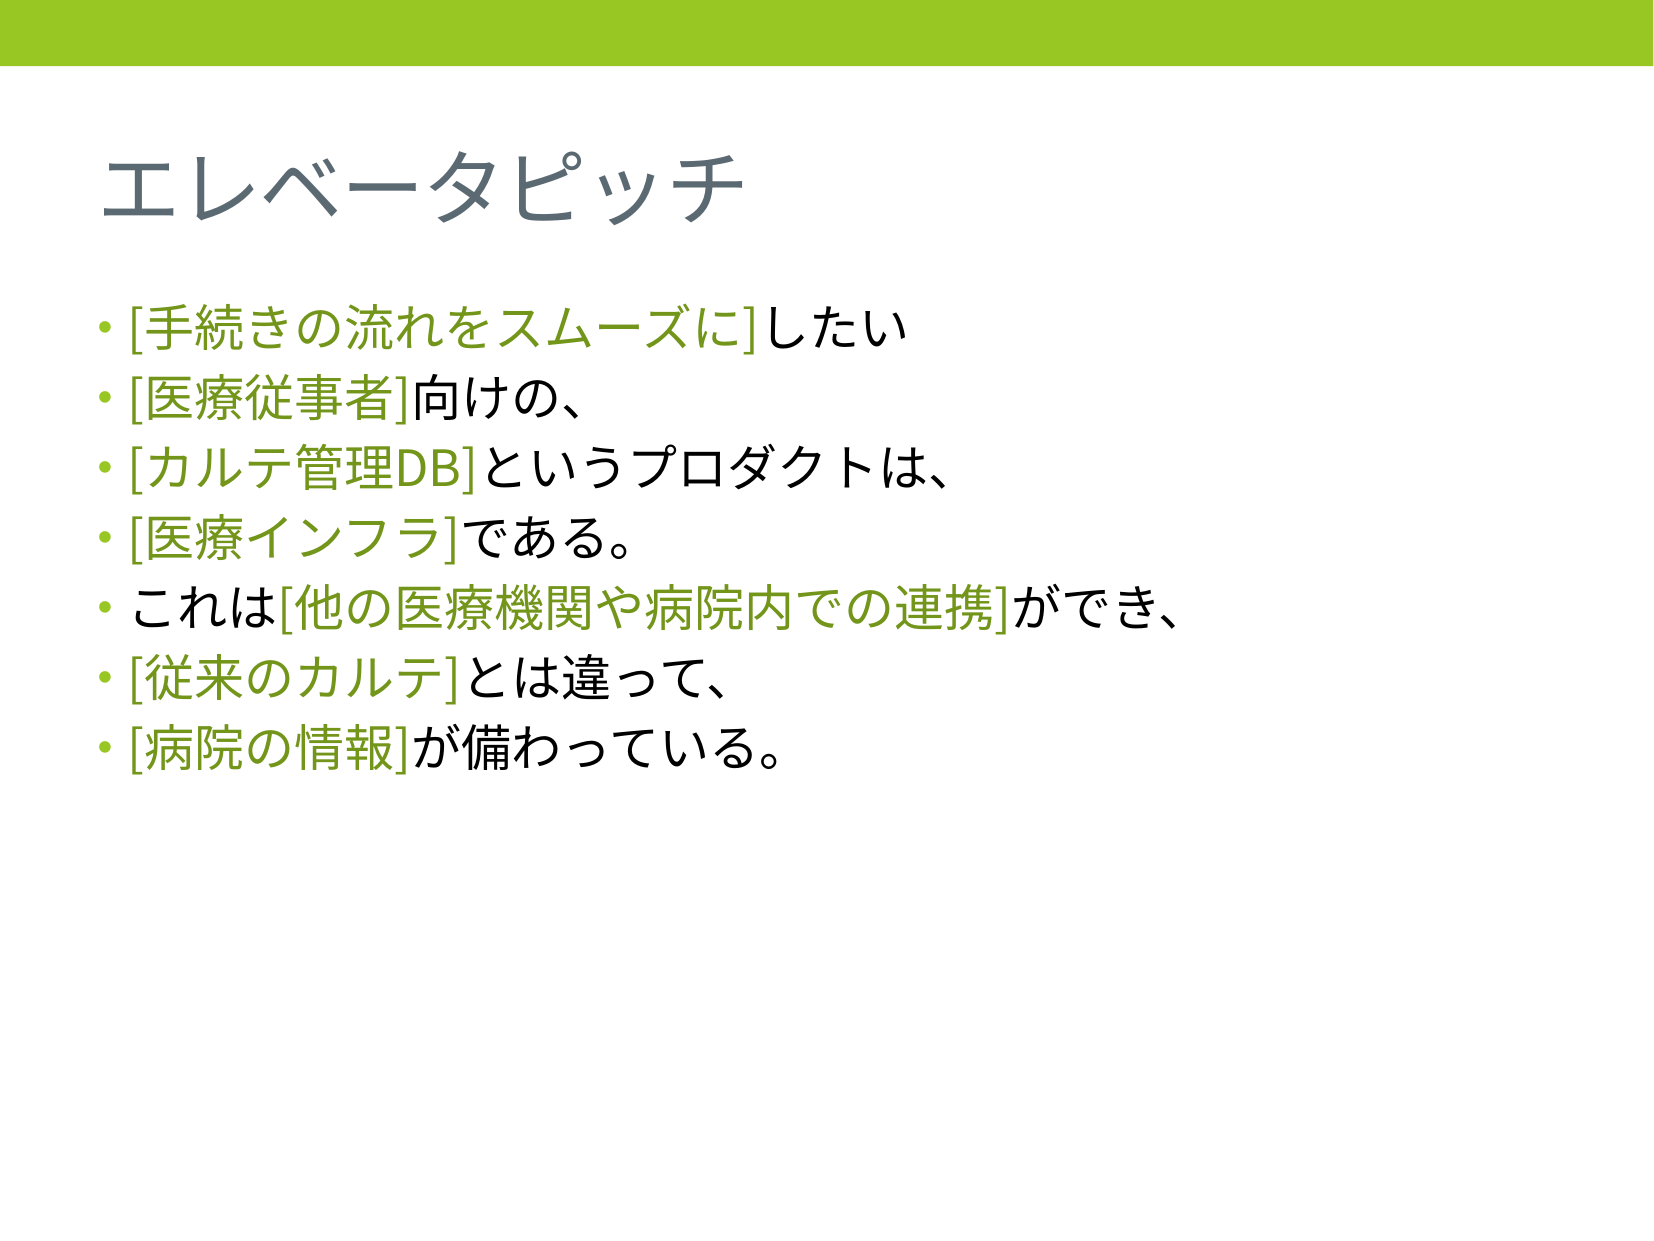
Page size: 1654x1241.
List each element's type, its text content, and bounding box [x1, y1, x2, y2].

list [手続きの流れをスムーズに]したい [医療従事者]向けの、 [カルテ管理DB]というプロダクトは、 [医療インフラ]である。 これは[他の医療機関や病院内での連携]ができ、 [従来のカルテ]とは違って、 [病院の情報]が備わっている。 [82, 289, 1571, 1172]
title エレベータピッチ [82, 96, 1571, 276]
